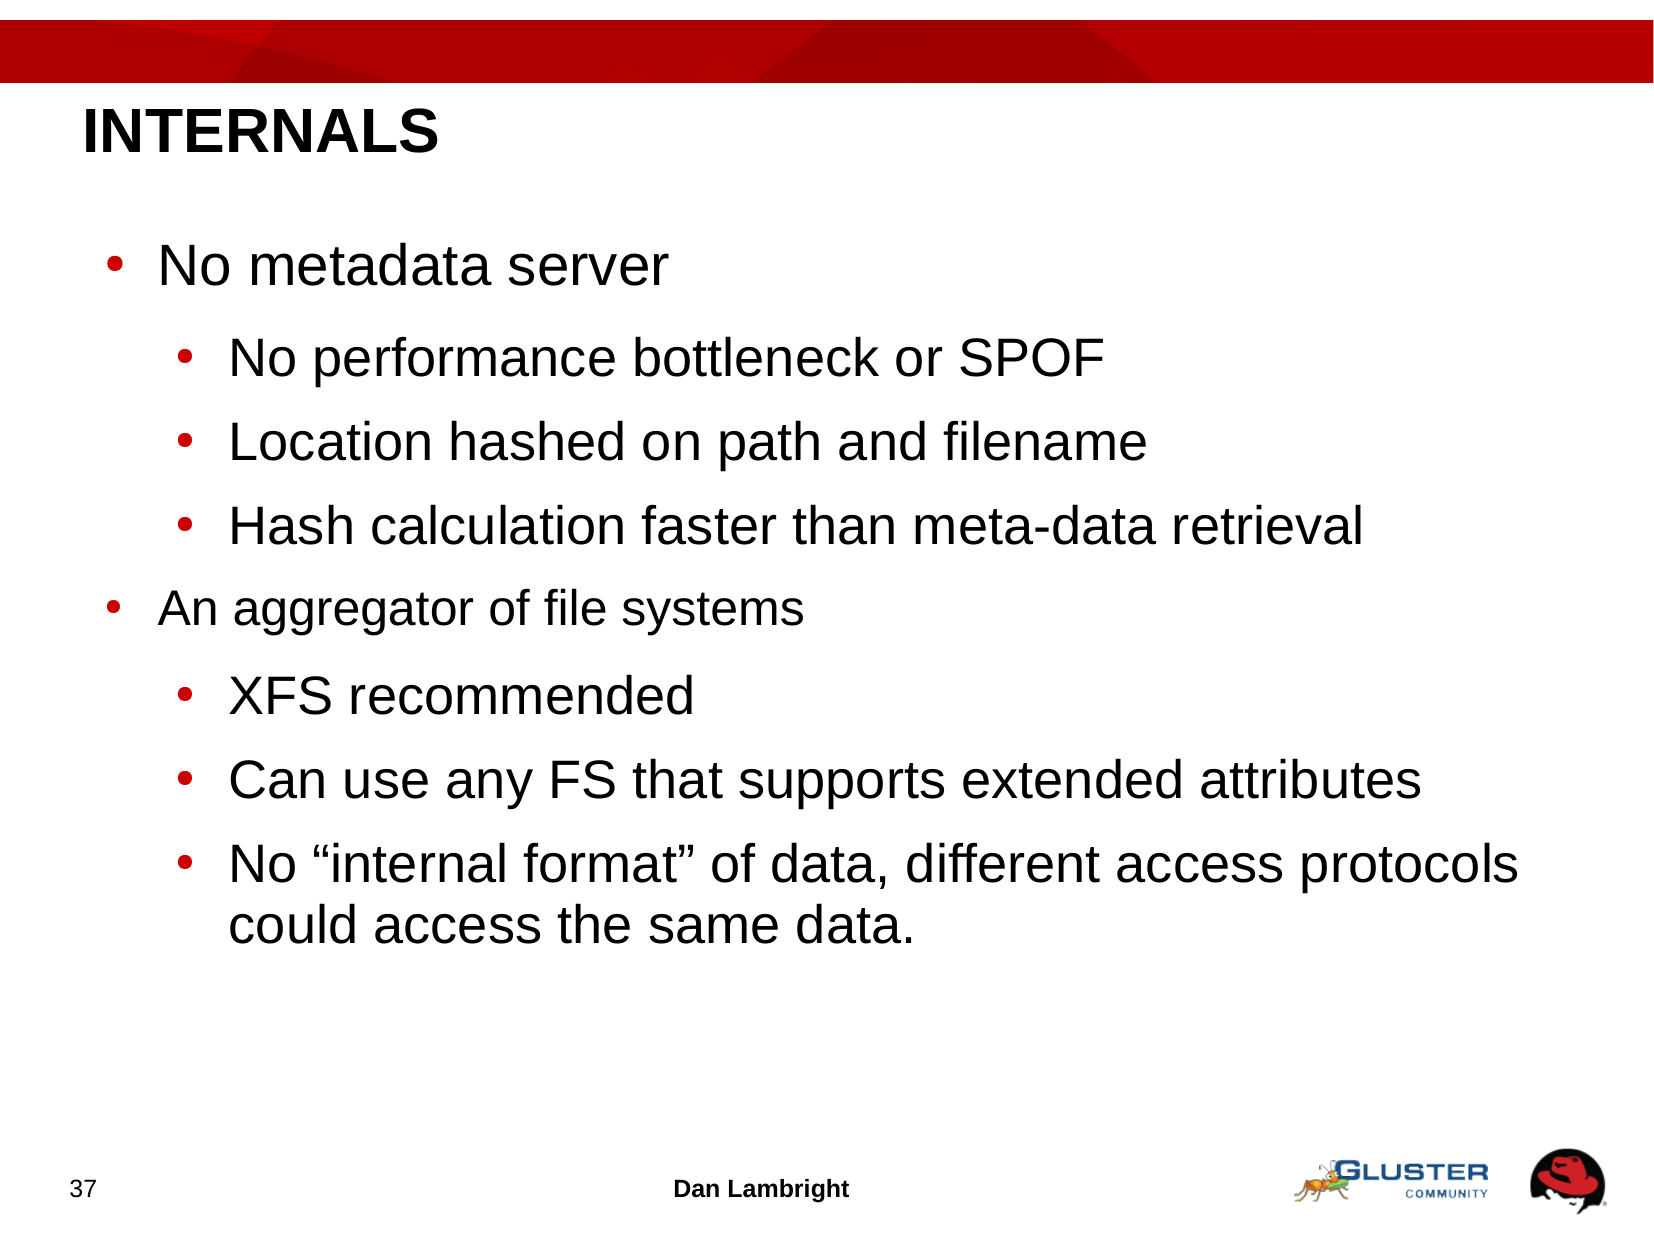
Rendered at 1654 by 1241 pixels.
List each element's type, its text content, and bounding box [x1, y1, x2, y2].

picture [0, 20, 1654, 83]
title INTERNALS [82, 37, 1571, 226]
picture [1294, 1158, 1488, 1203]
picture [1529, 1146, 1613, 1224]
list No metadata server No performance bottleneck or SPOF Location hashed on path and filename Hash calculation faster than meta-data retrieval An aggregator of file systems XFS recommended Can use any FS that supports extended attributes No “internal format” of data, different access protocols could access the same data. [86, 232, 1576, 1027]
